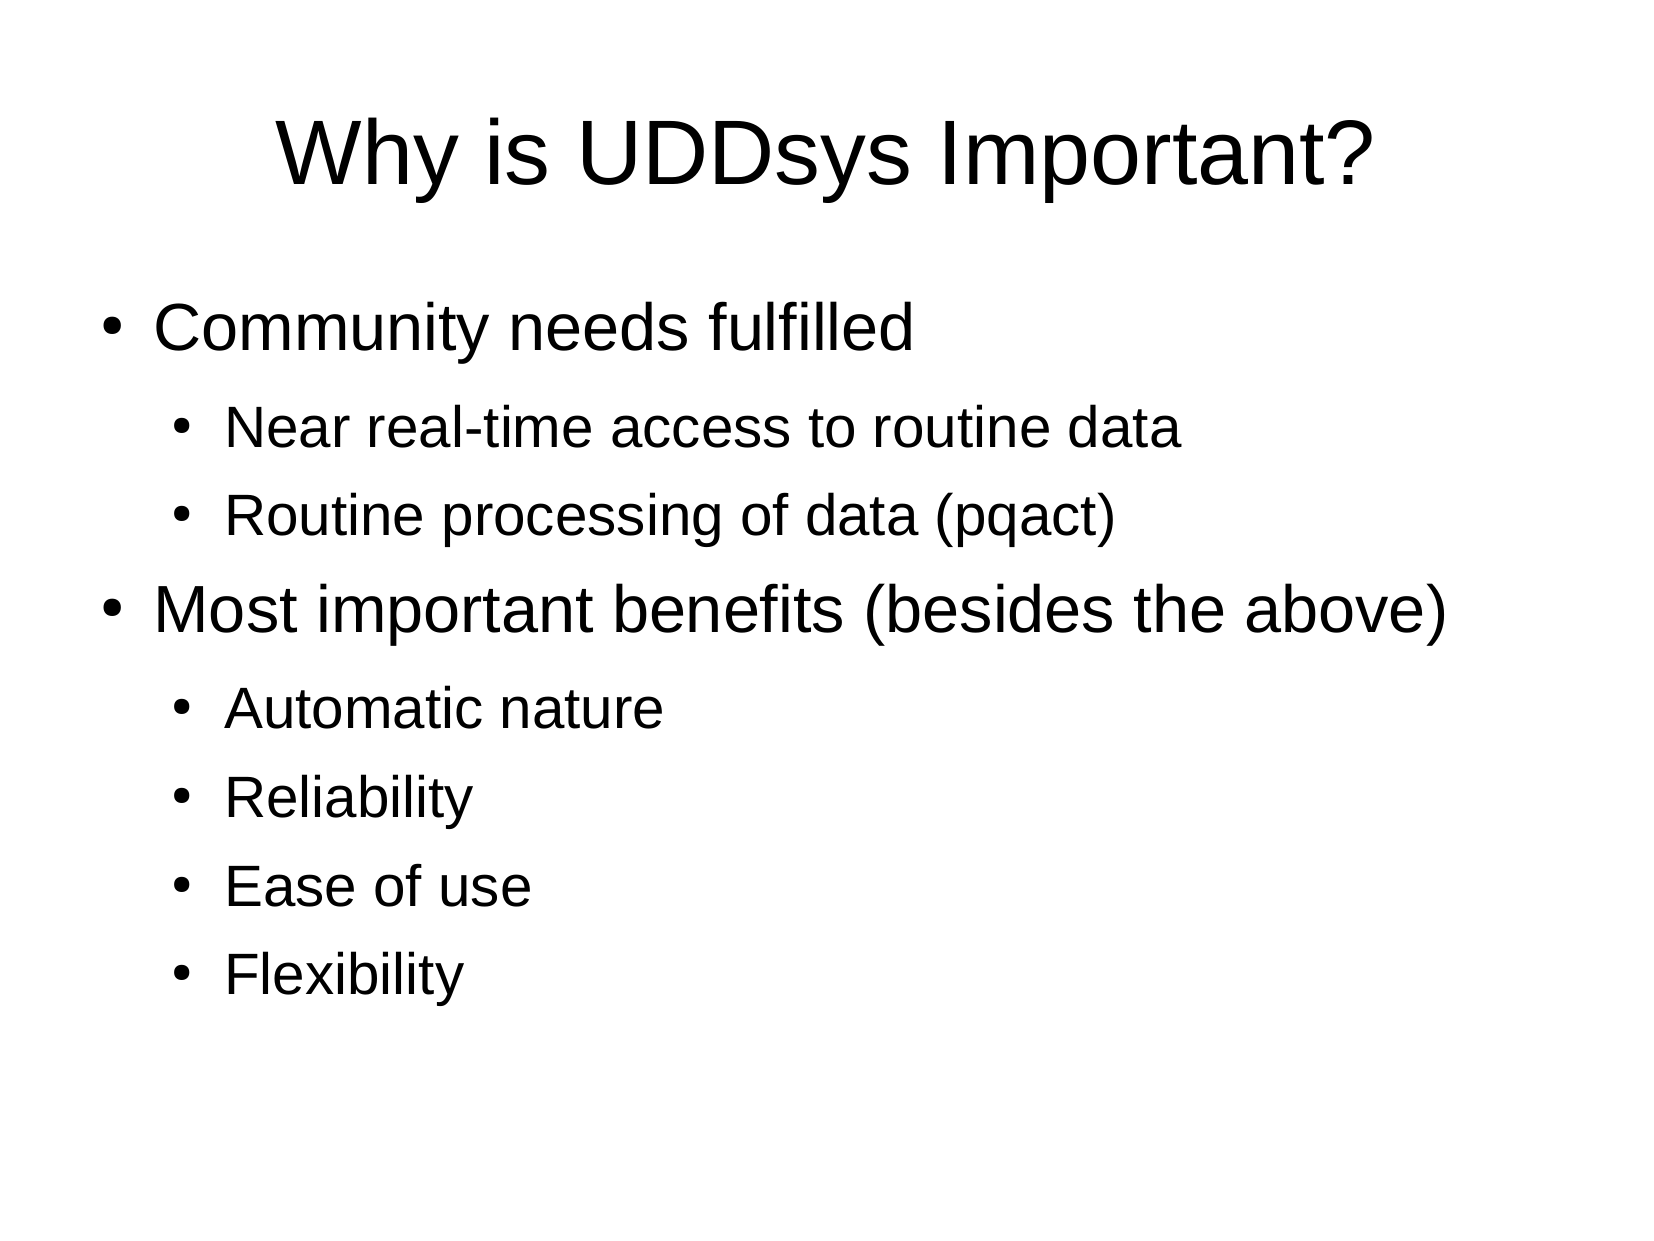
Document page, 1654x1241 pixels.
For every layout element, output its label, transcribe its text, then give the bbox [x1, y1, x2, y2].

list Community needs fulfilled Near real-time access to routine data Routine processing of data (pqact) Most important benefits (besides the above) Automatic nature Reliability Ease of use Flexibility [82, 290, 1571, 1094]
title Why is UDDsys Important? [82, 56, 1571, 250]
